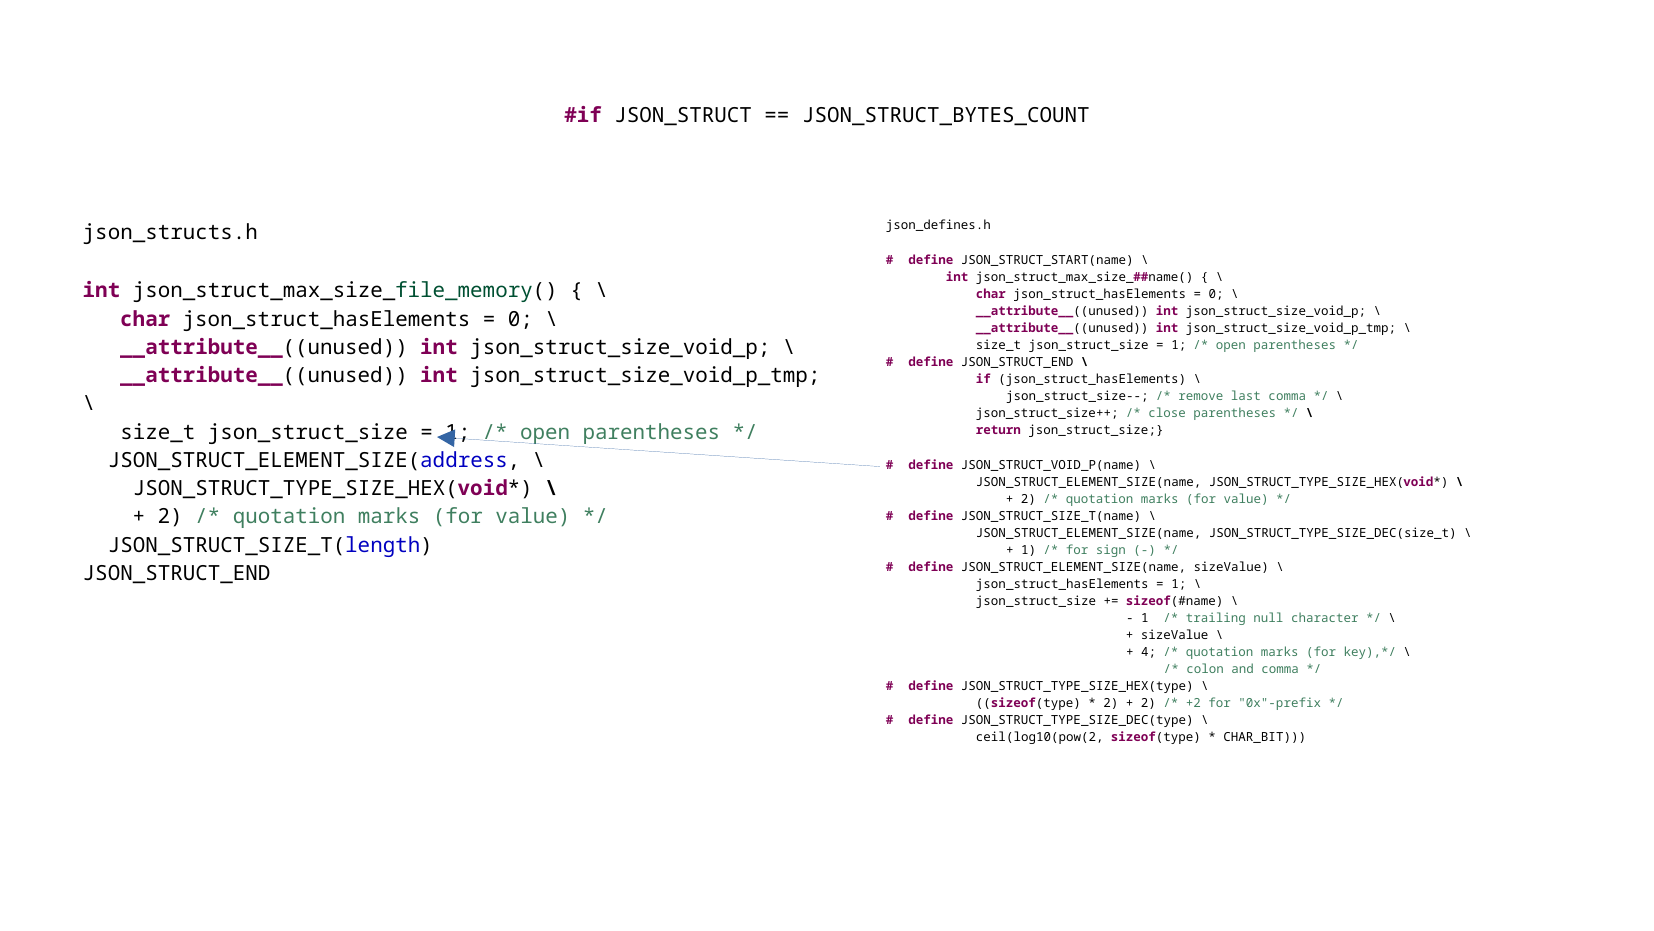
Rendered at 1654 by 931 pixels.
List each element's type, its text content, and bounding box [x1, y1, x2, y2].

list json_structs.h int json_struct_max_size_file_memory() { \ char json_struct_hasElements = 0; \ __attribute__((unused)) int json_struct_size_void_p; \ __attribute__((unused)) int json_struct_size_void_p_tmp; \ size_t json_struct_size = 1; /* open parentheses */ JSON_STRUCT_ELEMENT_SIZE(address, \ JSON_STRUCT_TYPE_SIZE_HEX(void*) \ + 2) /* quotation marks (for value) */ JSON_STRUCT_SIZE_T(length) JSON_STRUCT_END [82, 217, 827, 758]
list json_defines.h # define JSON_STRUCT_START(name) \ int json_struct_max_size_##name() { \ char json_struct_hasElements = 0; \ __attribute__((unused)) int json_struct_size_void_p; \ __attribute__((unused)) int json_struct_size_void_p_tmp; \ size_t json_struct_size = 1; /* open parentheses */ # define JSON_STRUCT_END \ if (json_struct_hasElements) \ json_struct_size--; /* remove last comma */ \ json_struct_size++; /* close parentheses */ \ return json_struct_size;} # define JSON_STRUCT_VOID_P(name) \ JSON_STRUCT_ELEMENT_SIZE(name, JSON_STRUCT_TYPE_SIZE_HEX(void*) \ + 2) /* quotation marks (for value) */ # define JSON_STRUCT_SIZE_T(name) \ JSON_STRUCT_ELEMENT_SIZE(name, JSON_STRUCT_TYPE_SIZE_DEC(size_t) \ + 1) /* for sign (-) */ # define JSON_STRUCT_ELEMENT_SIZE(name, sizeValue) \ json_struct_hasElements = 1; \ json_struct_size += sizeof(#name) \ - 1 /* trailing null character */ \ + sizeValue \ + 4; /* quotation marks (for key),*/ \ /* colon and comma */ # define JSON_STRUCT_TYPE_SIZE_HEX(type) \ ((sizeof(type) * 2) + 2) /* +2 for "0x"-prefix */ # define JSON_STRUCT_TYPE_SIZE_DEC(type) \ ceil(log10(pow(2, sizeof(type) * CHAR_BIT))) [885, 216, 1571, 756]
title #if JSON_STRUCT == JSON_STRUCT_BYTES_COUNT [82, 37, 1571, 193]
